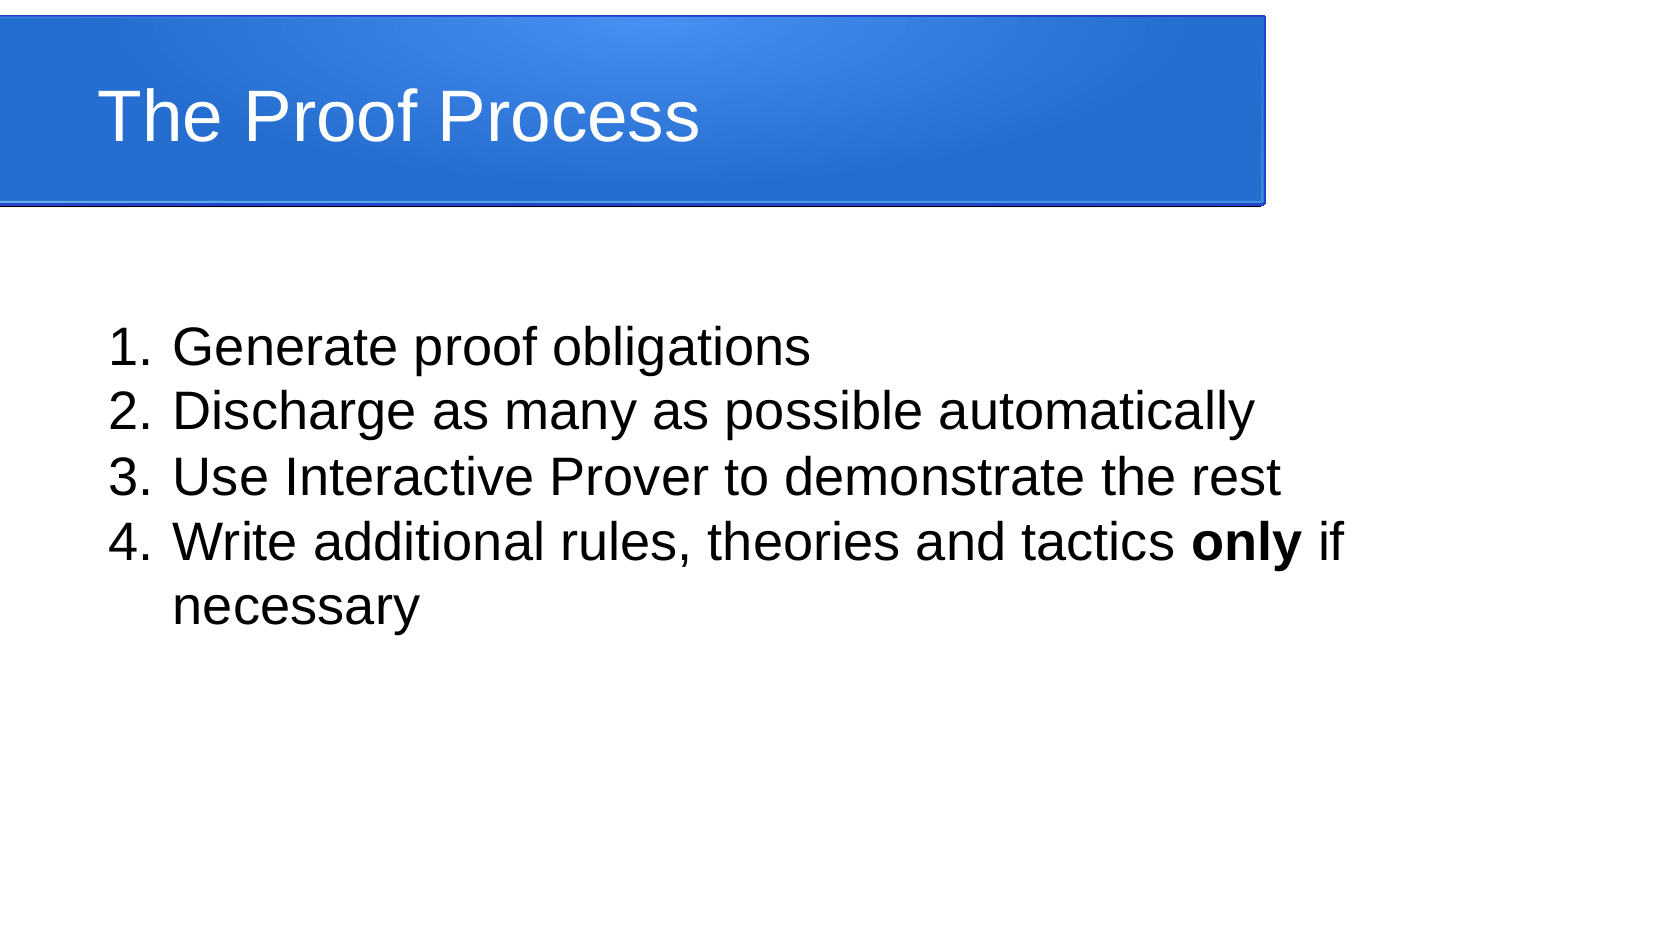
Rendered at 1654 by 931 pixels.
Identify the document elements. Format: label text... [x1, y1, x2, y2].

picture [0, 13, 1269, 211]
title The Proof Process [82, 35, 1235, 189]
list Generate proof obligations Discharge as many as possible automatically Use Interactive Prover to demonstrate the rest Write additional rules, theories and tactics only if necessary [82, 295, 1571, 836]
